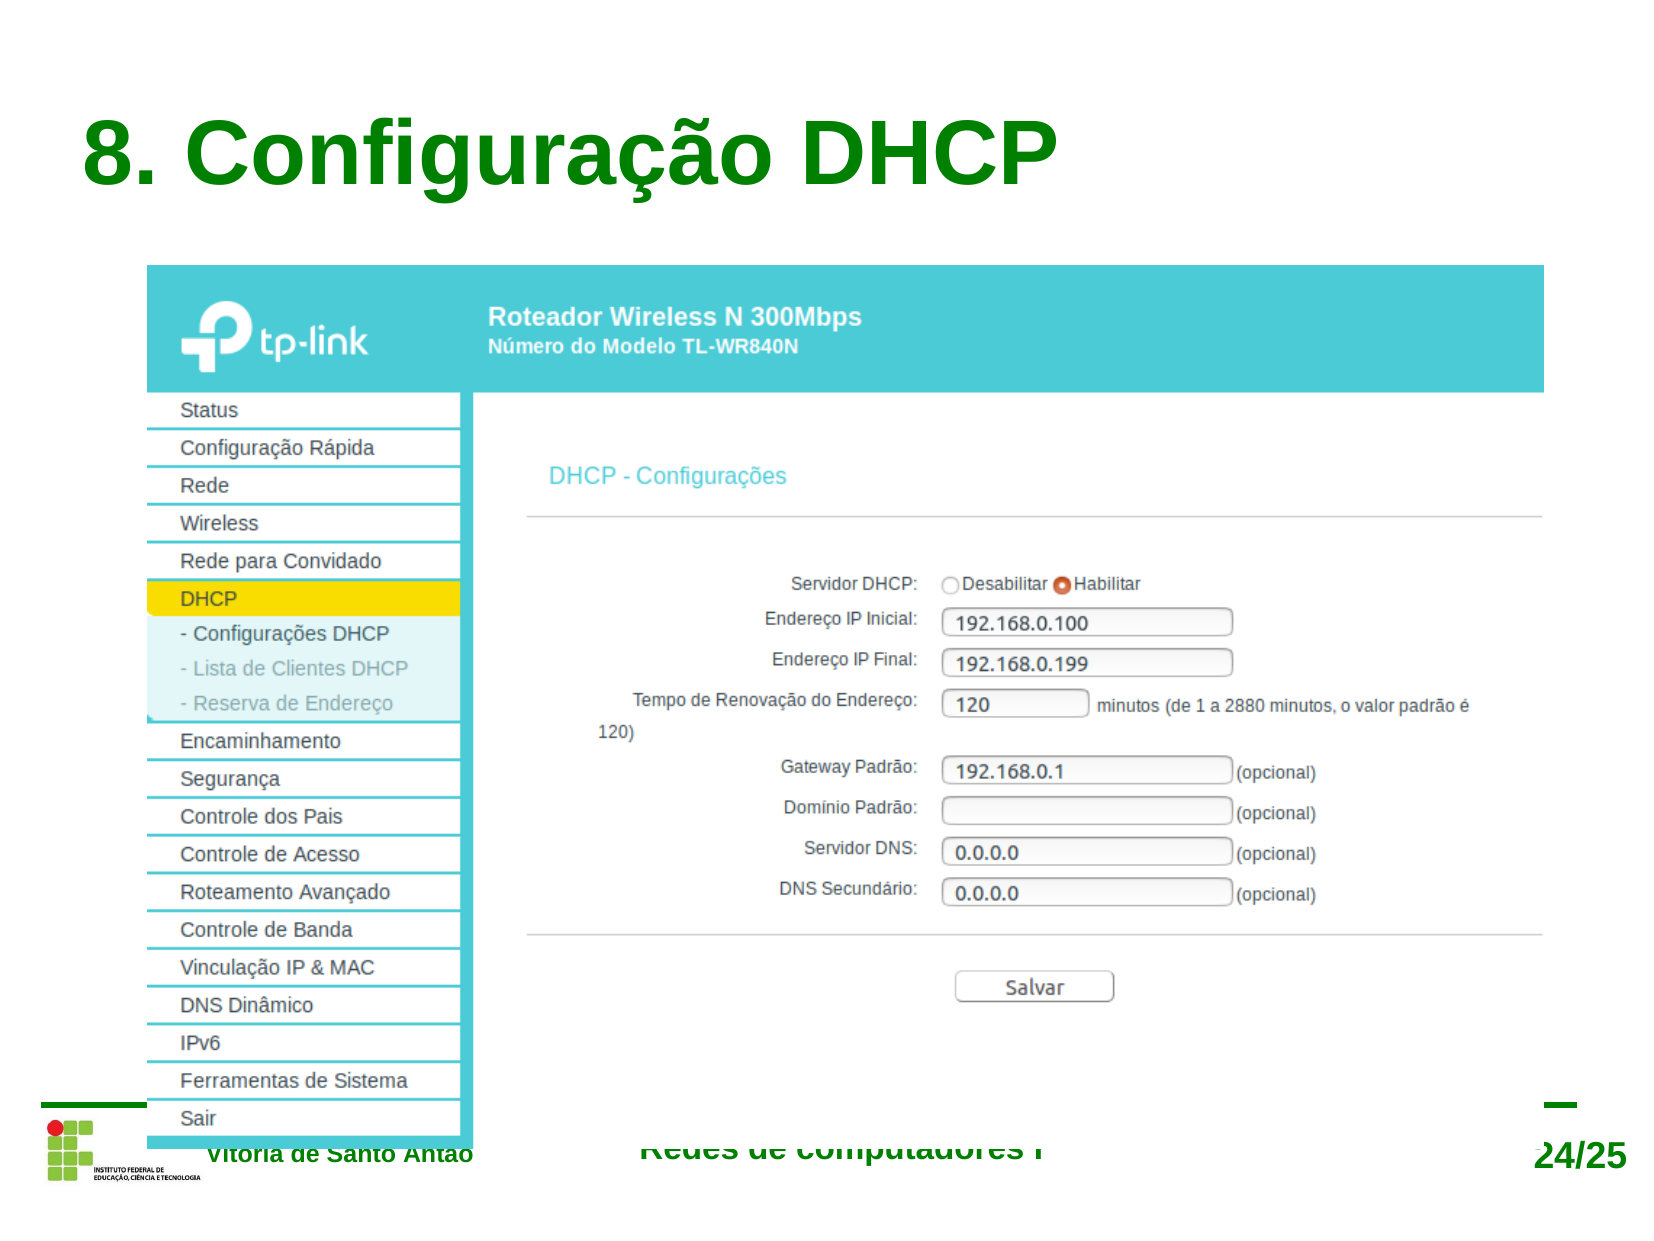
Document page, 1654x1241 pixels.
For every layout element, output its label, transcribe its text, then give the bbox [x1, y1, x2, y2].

picture [39, 265, 1544, 1191]
title 8. Configuração DHCP [82, 49, 1571, 257]
